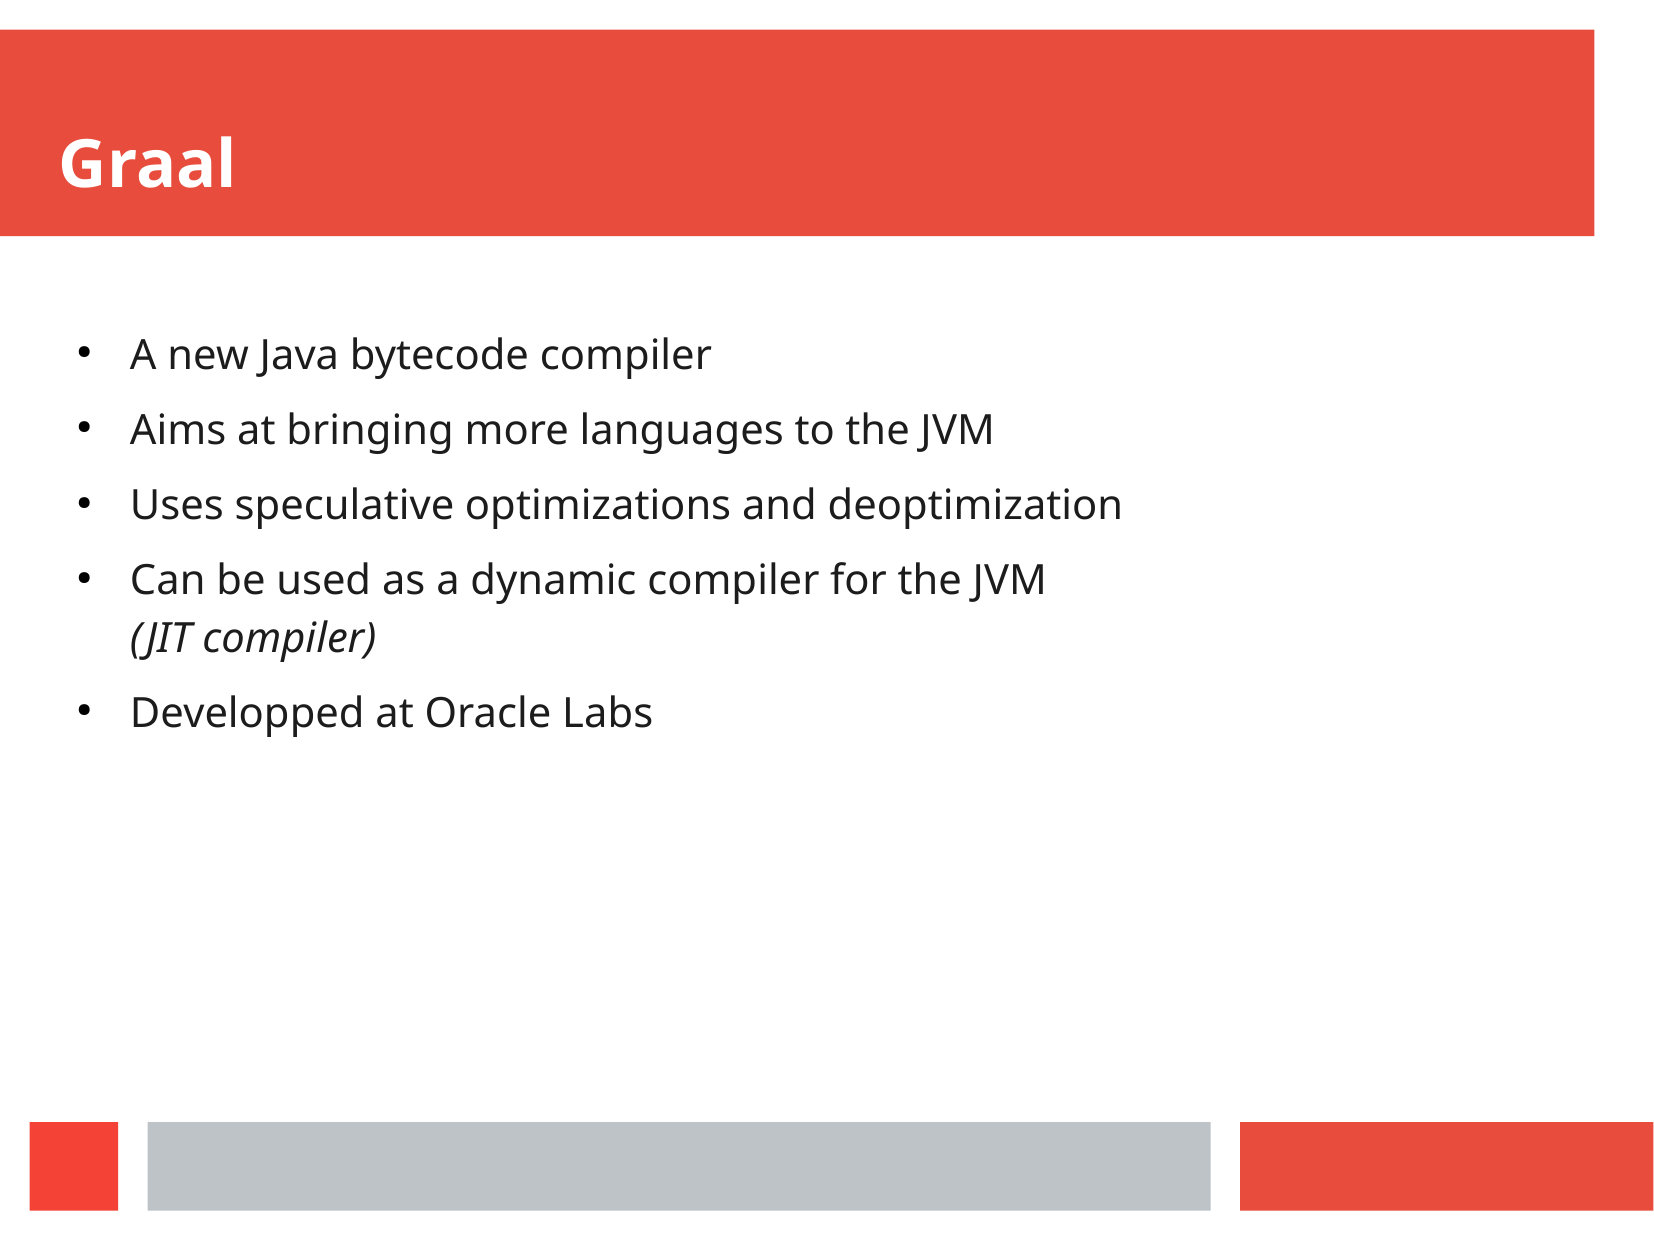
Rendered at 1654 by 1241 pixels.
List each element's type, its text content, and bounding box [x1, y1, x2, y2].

list A new Java bytecode compiler Aims at bringing more languages to the JVM Uses speculative optimizations and deoptimization Can be used as a dynamic compiler for the JVM (JIT compiler) Developped at Oracle Labs [59, 324, 1565, 1093]
title Graal [59, 59, 1595, 207]
